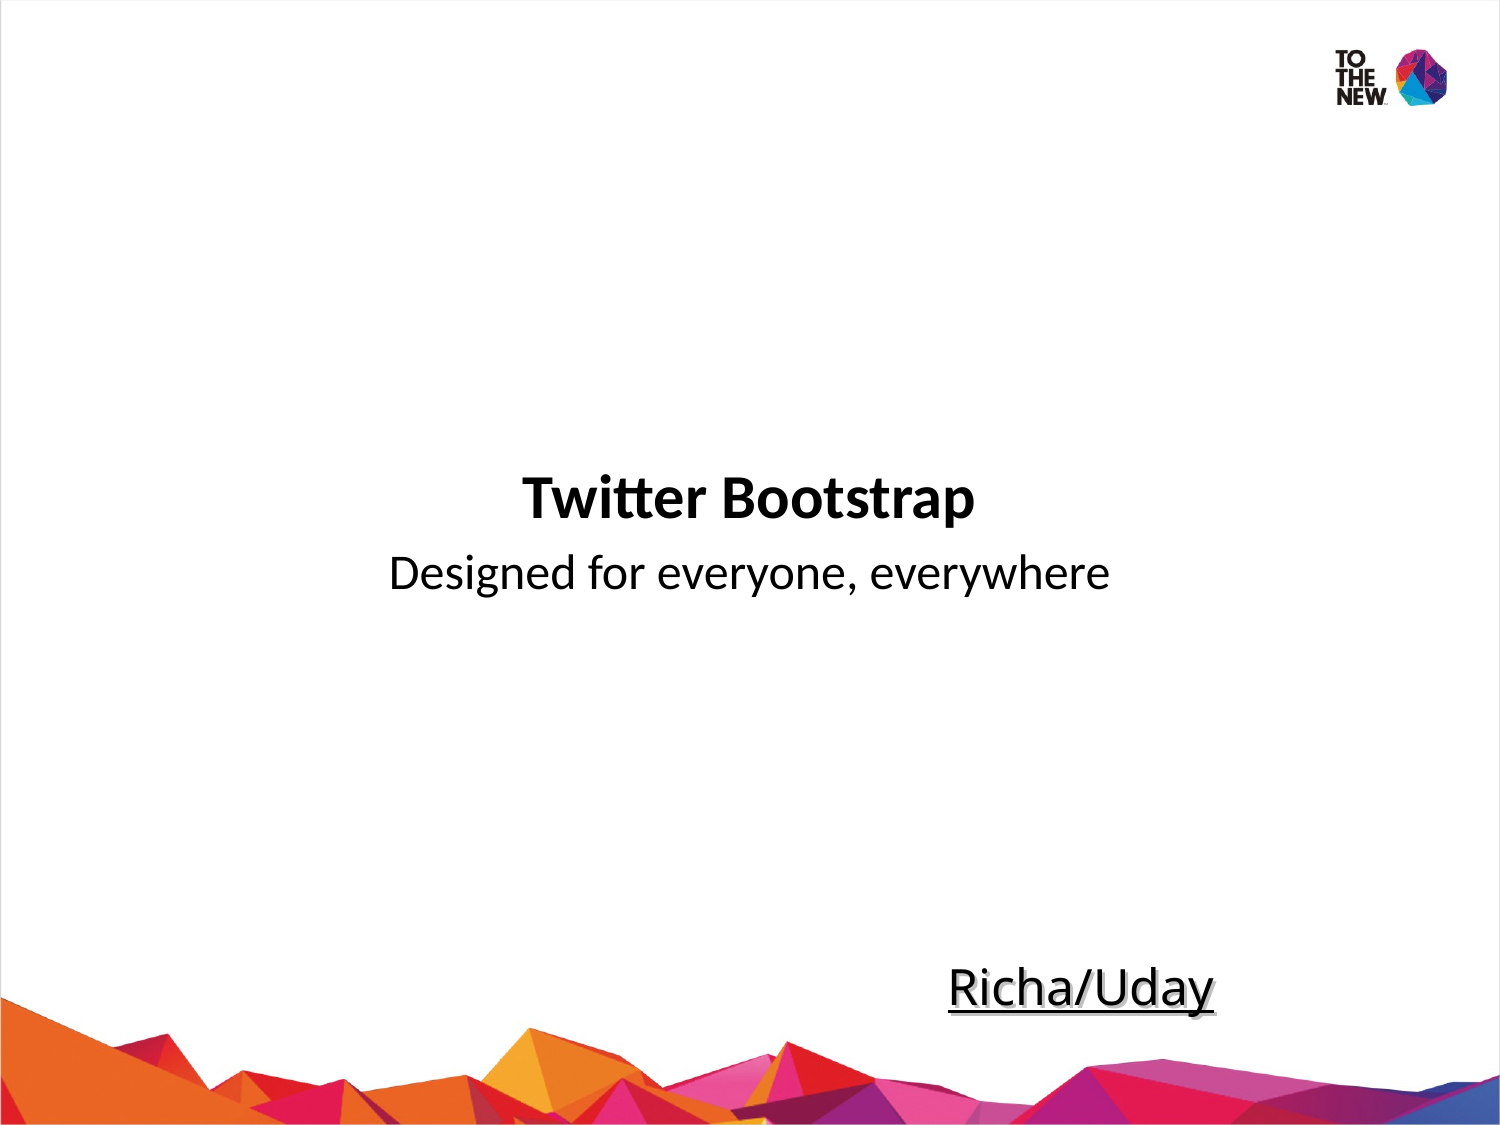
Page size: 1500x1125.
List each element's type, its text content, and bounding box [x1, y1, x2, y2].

picture [0, 0, 1500, 1125]
text_box Richa/Uday [933, 944, 1406, 1041]
text_box Twitter Bootstrap Designed for everyone, everywhere [225, 394, 1275, 651]
